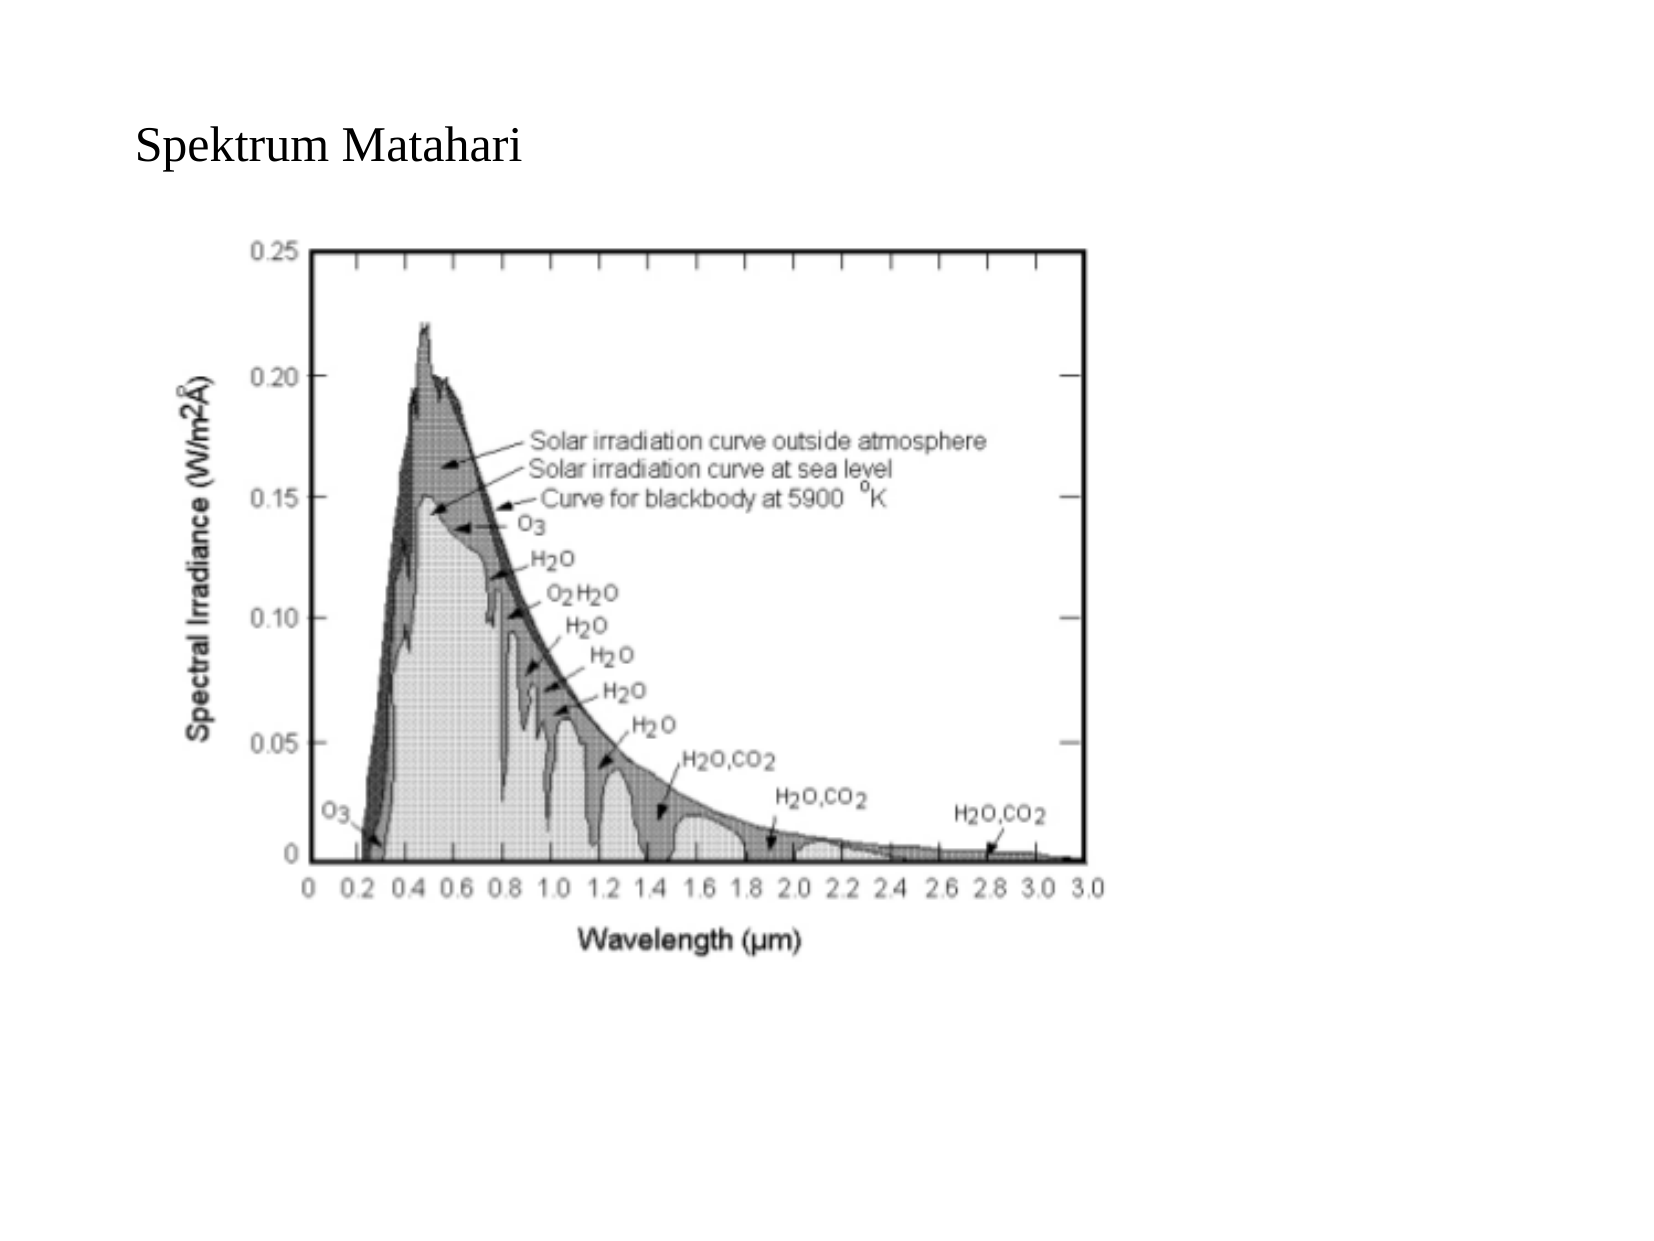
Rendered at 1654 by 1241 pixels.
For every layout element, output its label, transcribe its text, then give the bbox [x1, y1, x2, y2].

text_box Spektrum Matahari [120, 109, 796, 181]
picture [148, 203, 1126, 976]
